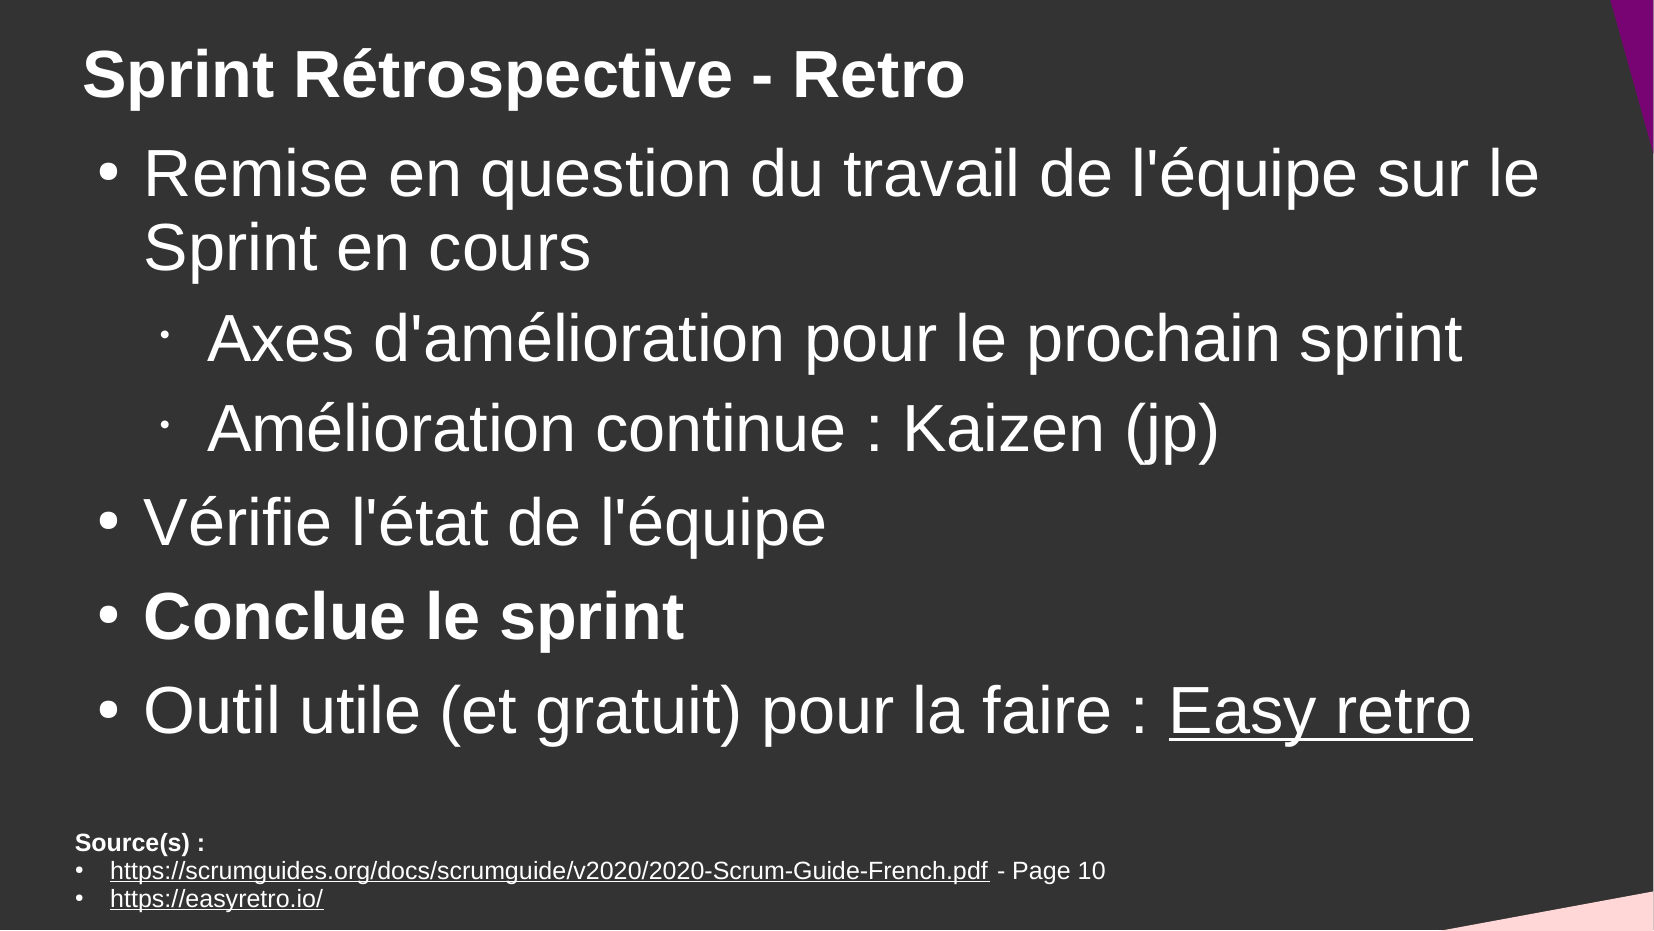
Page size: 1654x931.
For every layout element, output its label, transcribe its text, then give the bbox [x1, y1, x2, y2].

text_box [1610, 0, 1654, 156]
text_box [1438, 891, 1654, 931]
title Sprint Rétrospective - Retro [82, 37, 1571, 122]
text_box Source(s) : https://scrumguides.org/docs/scrumguide/v2020/2020-Scrum-Guide-French.pdf - Page 10 https://easyretro.io/ [60, 821, 1546, 921]
list Remise en question du travail de l'équipe sur le Sprint en cours Axes d'amélioration pour le prochain sprint Amélioration continue : Kaizen (jp) Vérifie l'état de l'équipe Conclue le sprint Outil utile (et gratuit) pour la faire : Easy retro [80, 135, 1620, 756]
